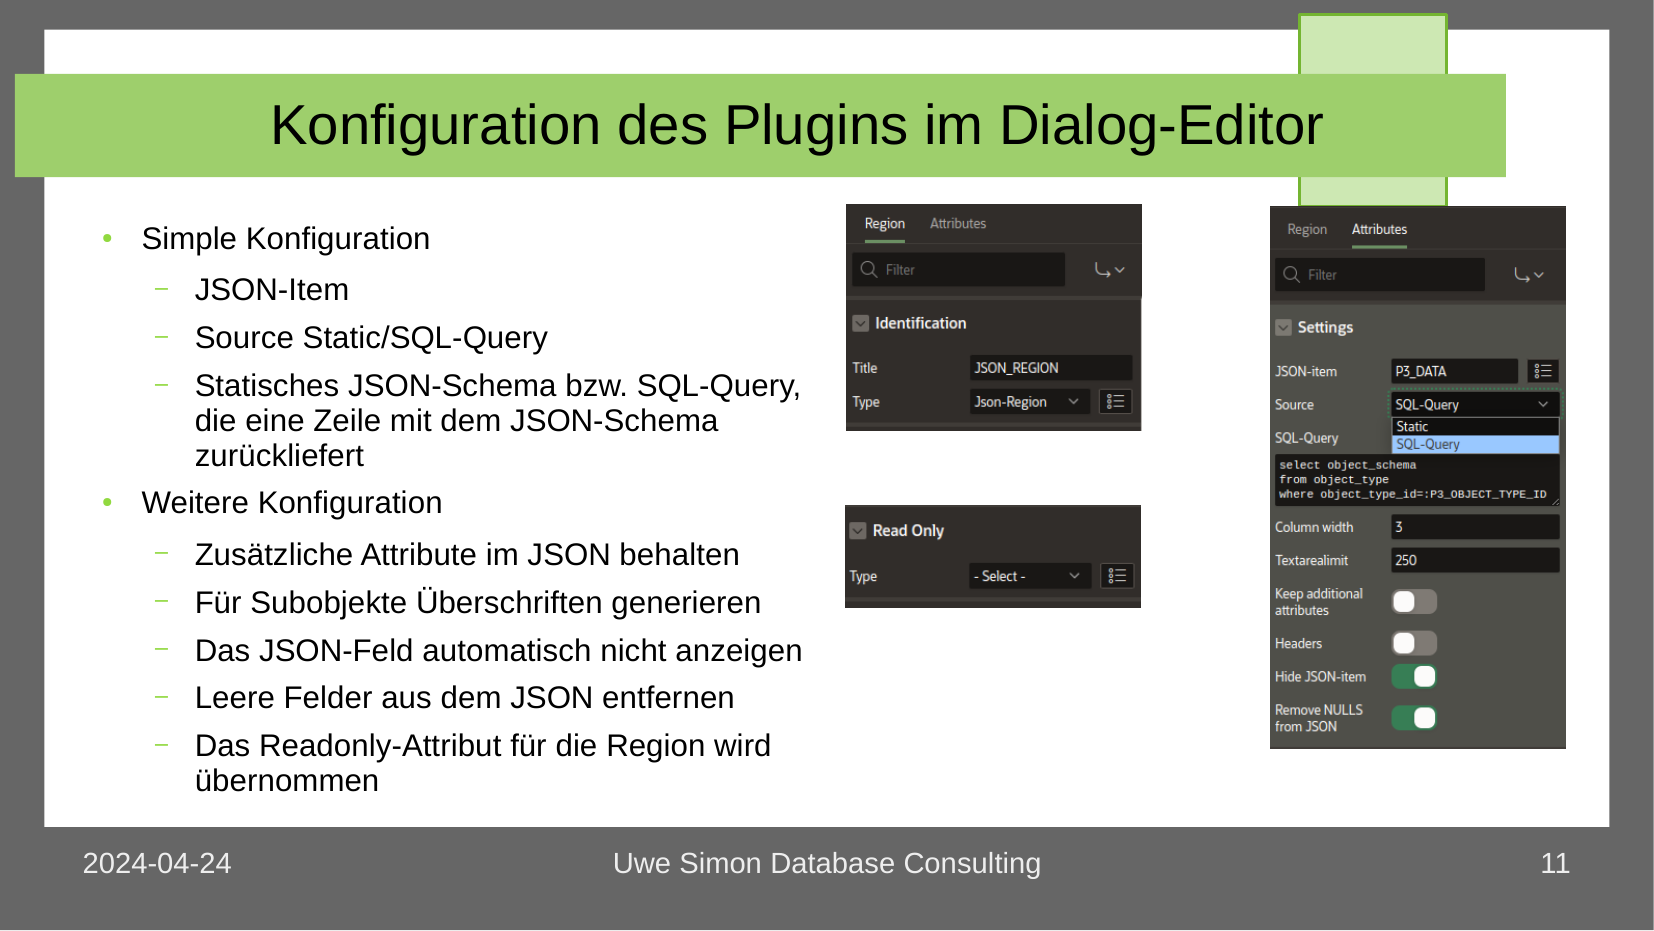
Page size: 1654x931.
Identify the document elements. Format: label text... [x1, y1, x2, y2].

list Simple Konfiguration JSON-Item Source Static/SQL-Query Statisches JSON-Schema bzw. SQL-Query, die eine Zeile mit dem JSON-Schema zurückliefert Weitere Konfiguration Zusätzliche Attribute im JSON behalten Für Subobjekte Überschriften generieren Das JSON-Feld automatisch nicht anzeigen Leere Felder aus dem JSON entfernen Das Readonly-Attribut für die Region wird übernommen [88, 221, 809, 813]
picture [1270, 206, 1566, 749]
title Konfiguration des Plugins im Dialog-Editor [88, 73, 1506, 178]
picture [845, 505, 1141, 608]
picture [846, 204, 1142, 431]
